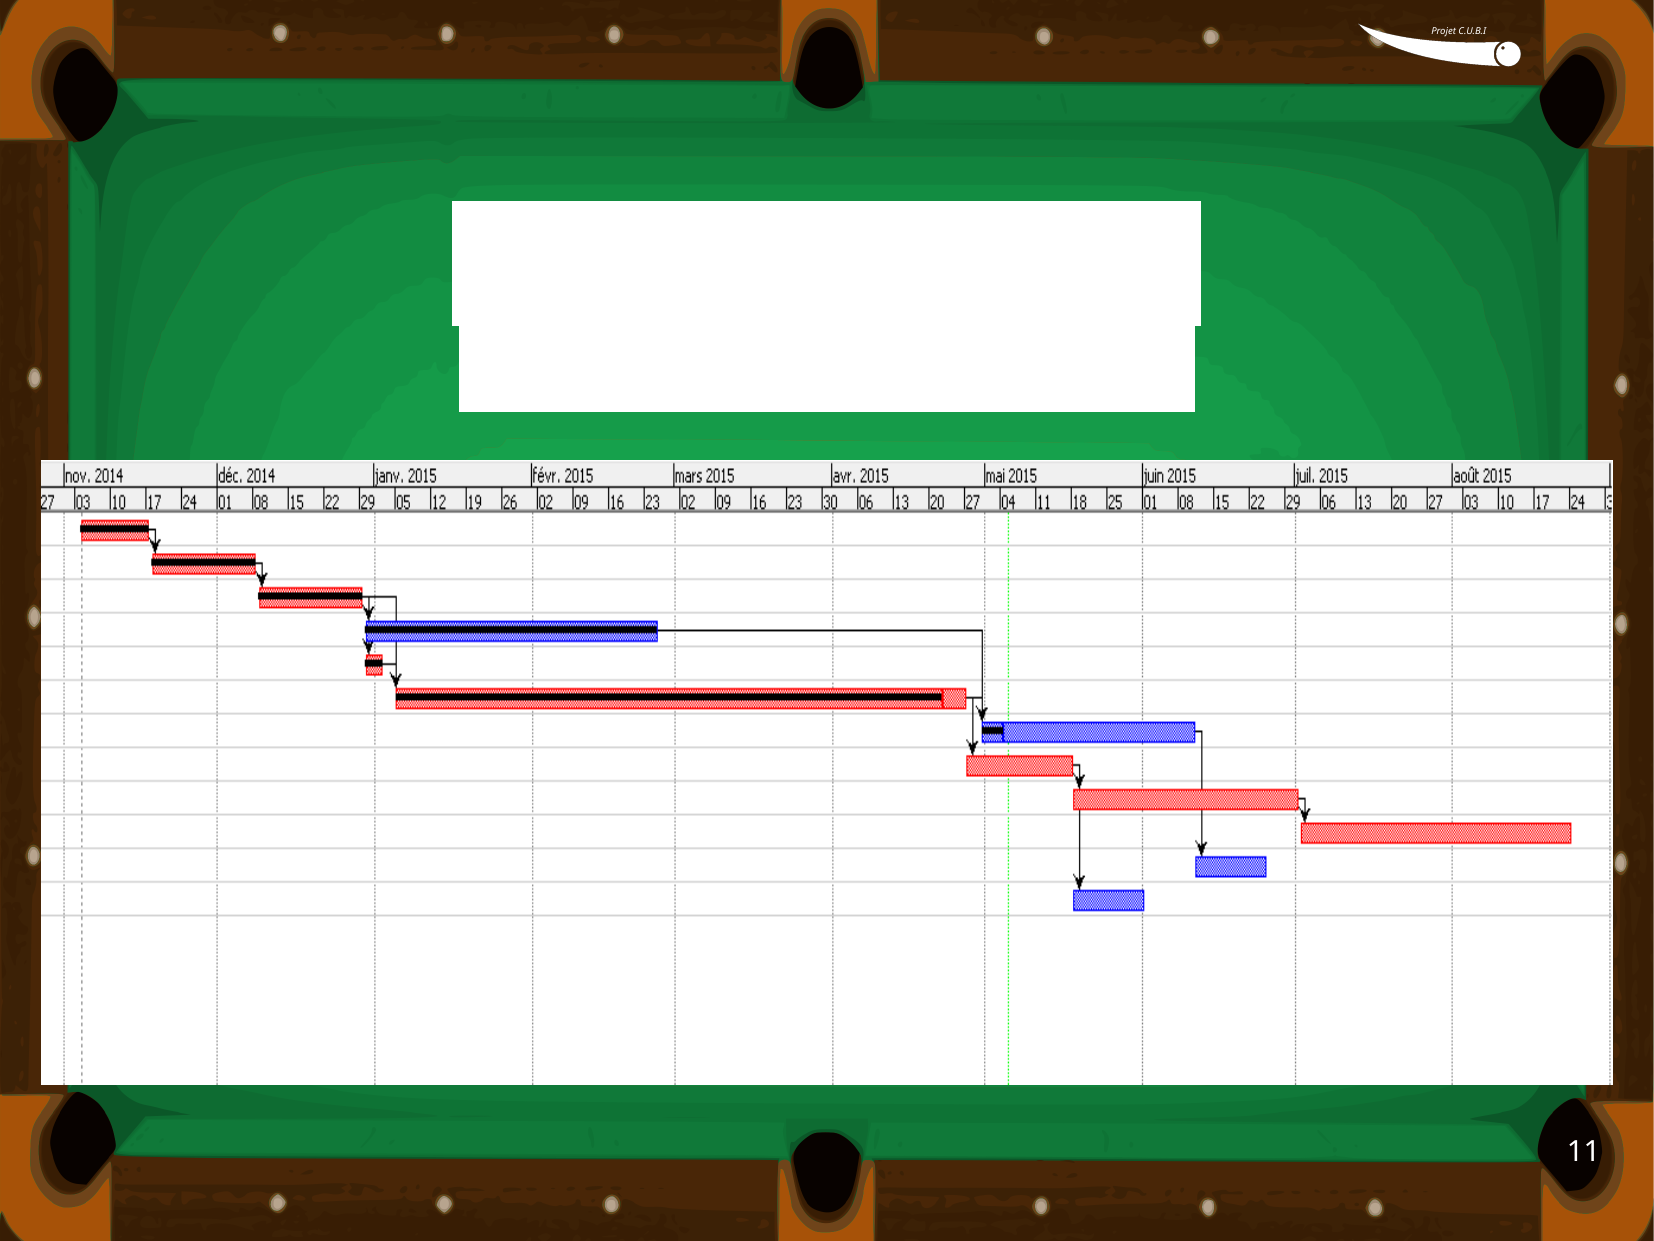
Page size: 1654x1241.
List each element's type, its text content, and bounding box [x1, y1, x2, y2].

title Gestion du projet Planification du projet (2) [106, 202, 1548, 411]
picture [0, 0, 1654, 1241]
